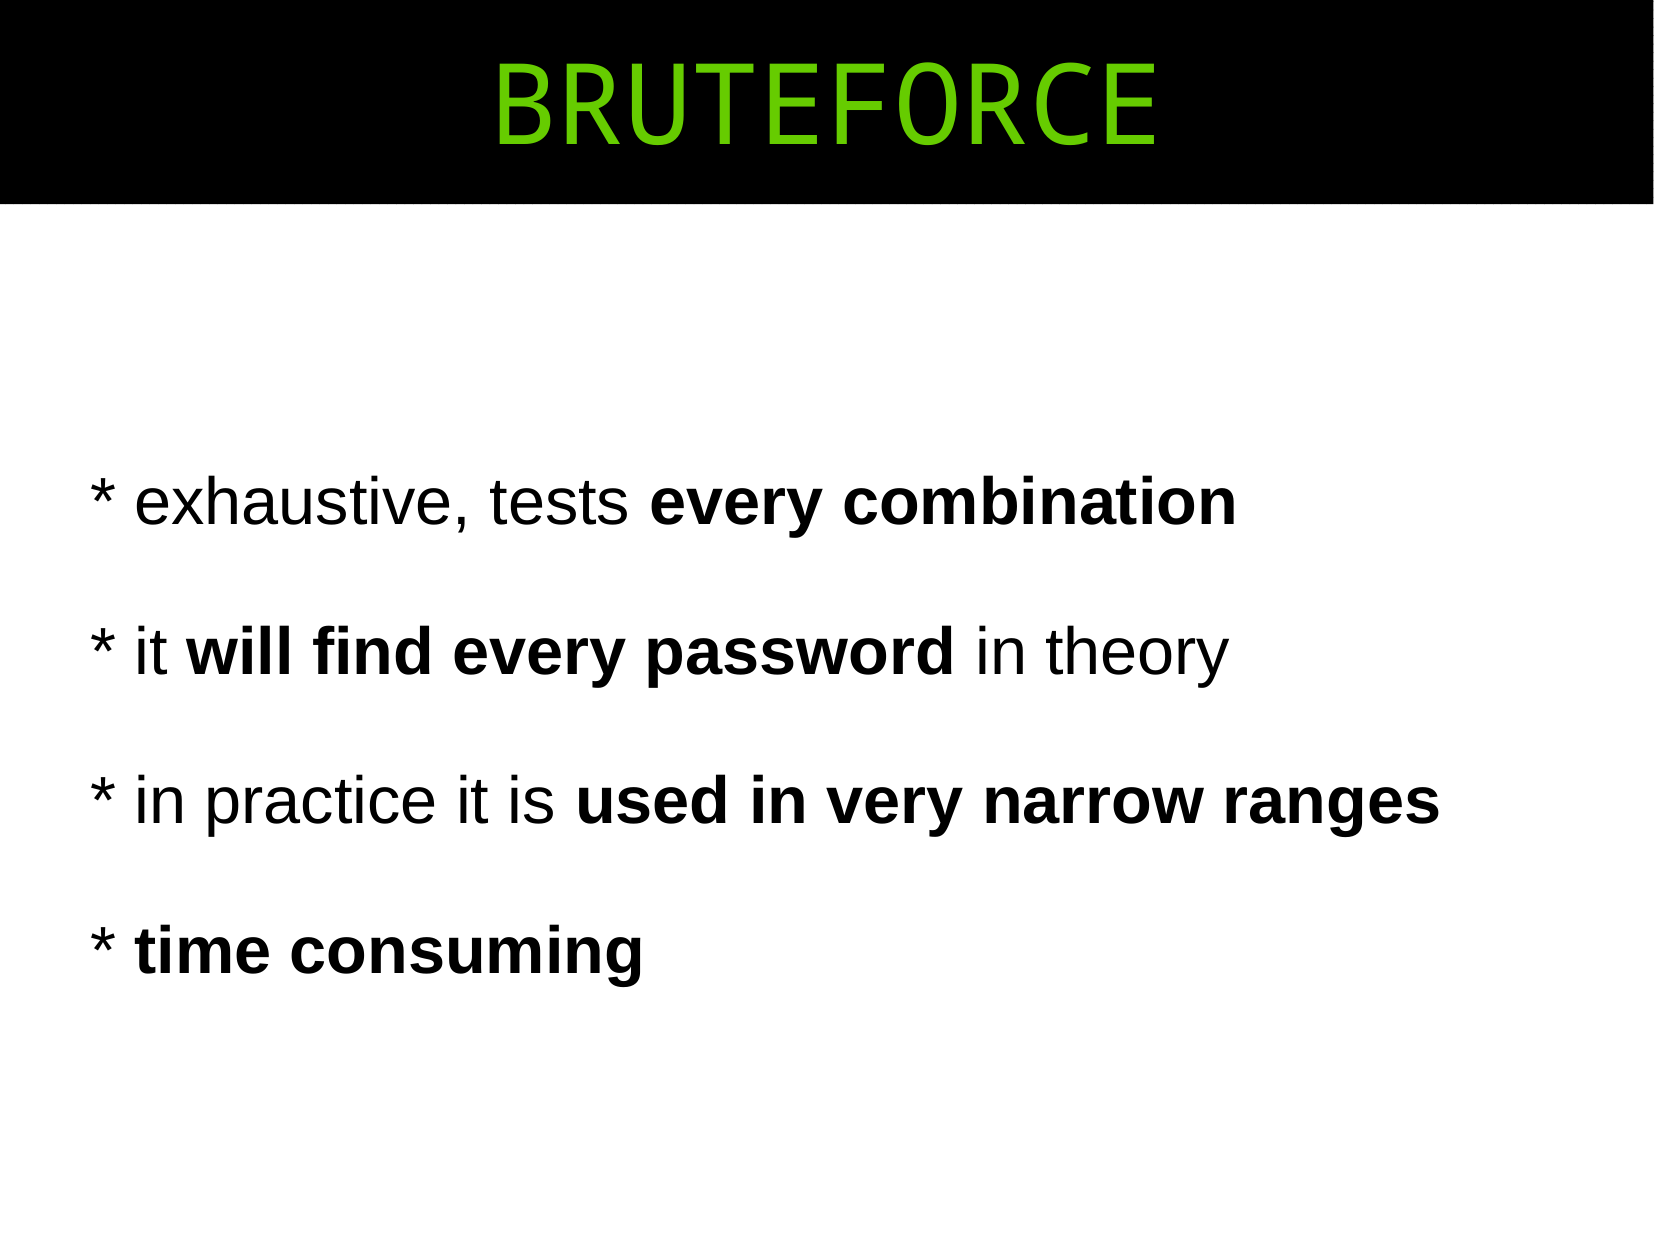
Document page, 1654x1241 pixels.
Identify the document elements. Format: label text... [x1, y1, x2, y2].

subtitle * exhaustive, tests every combination * it will find every password in theory * in practice it is used in very narrow ranges * time consuming [90, 305, 1621, 1146]
title BRUTEFORCE [0, 0, 1654, 205]
